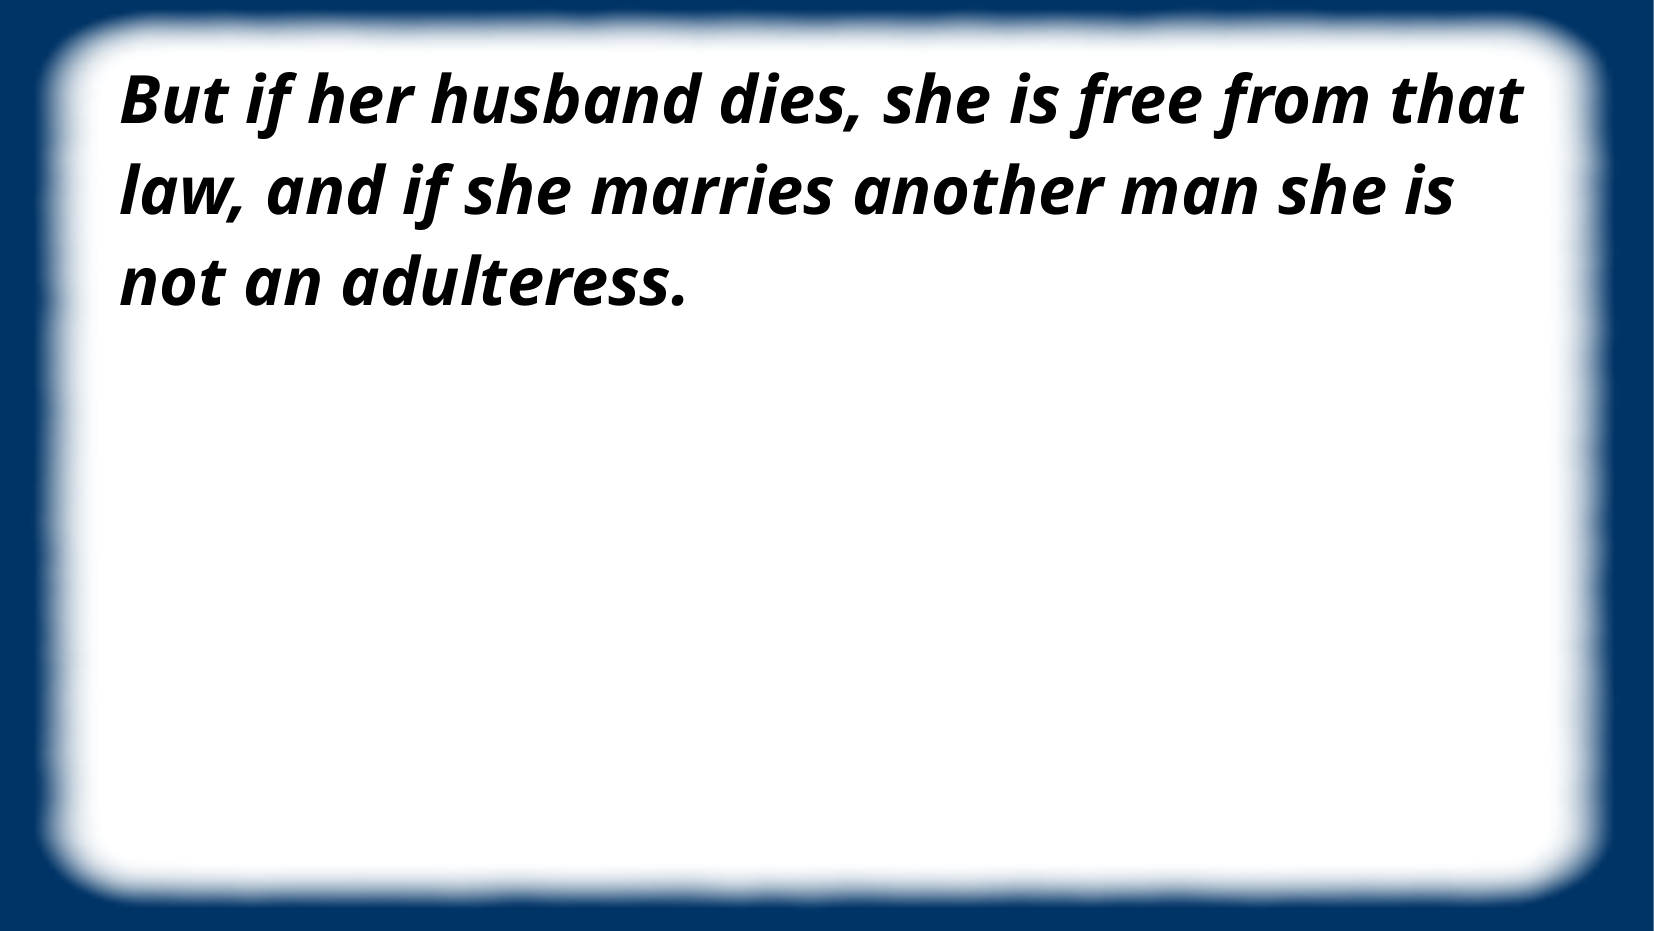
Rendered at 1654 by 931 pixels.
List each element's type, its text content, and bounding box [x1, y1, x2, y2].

text_box But if her husband dies, she is free from that law, and if she marries another man she is not an adulteress. [105, 45, 1546, 327]
picture [0, 0, 1654, 931]
